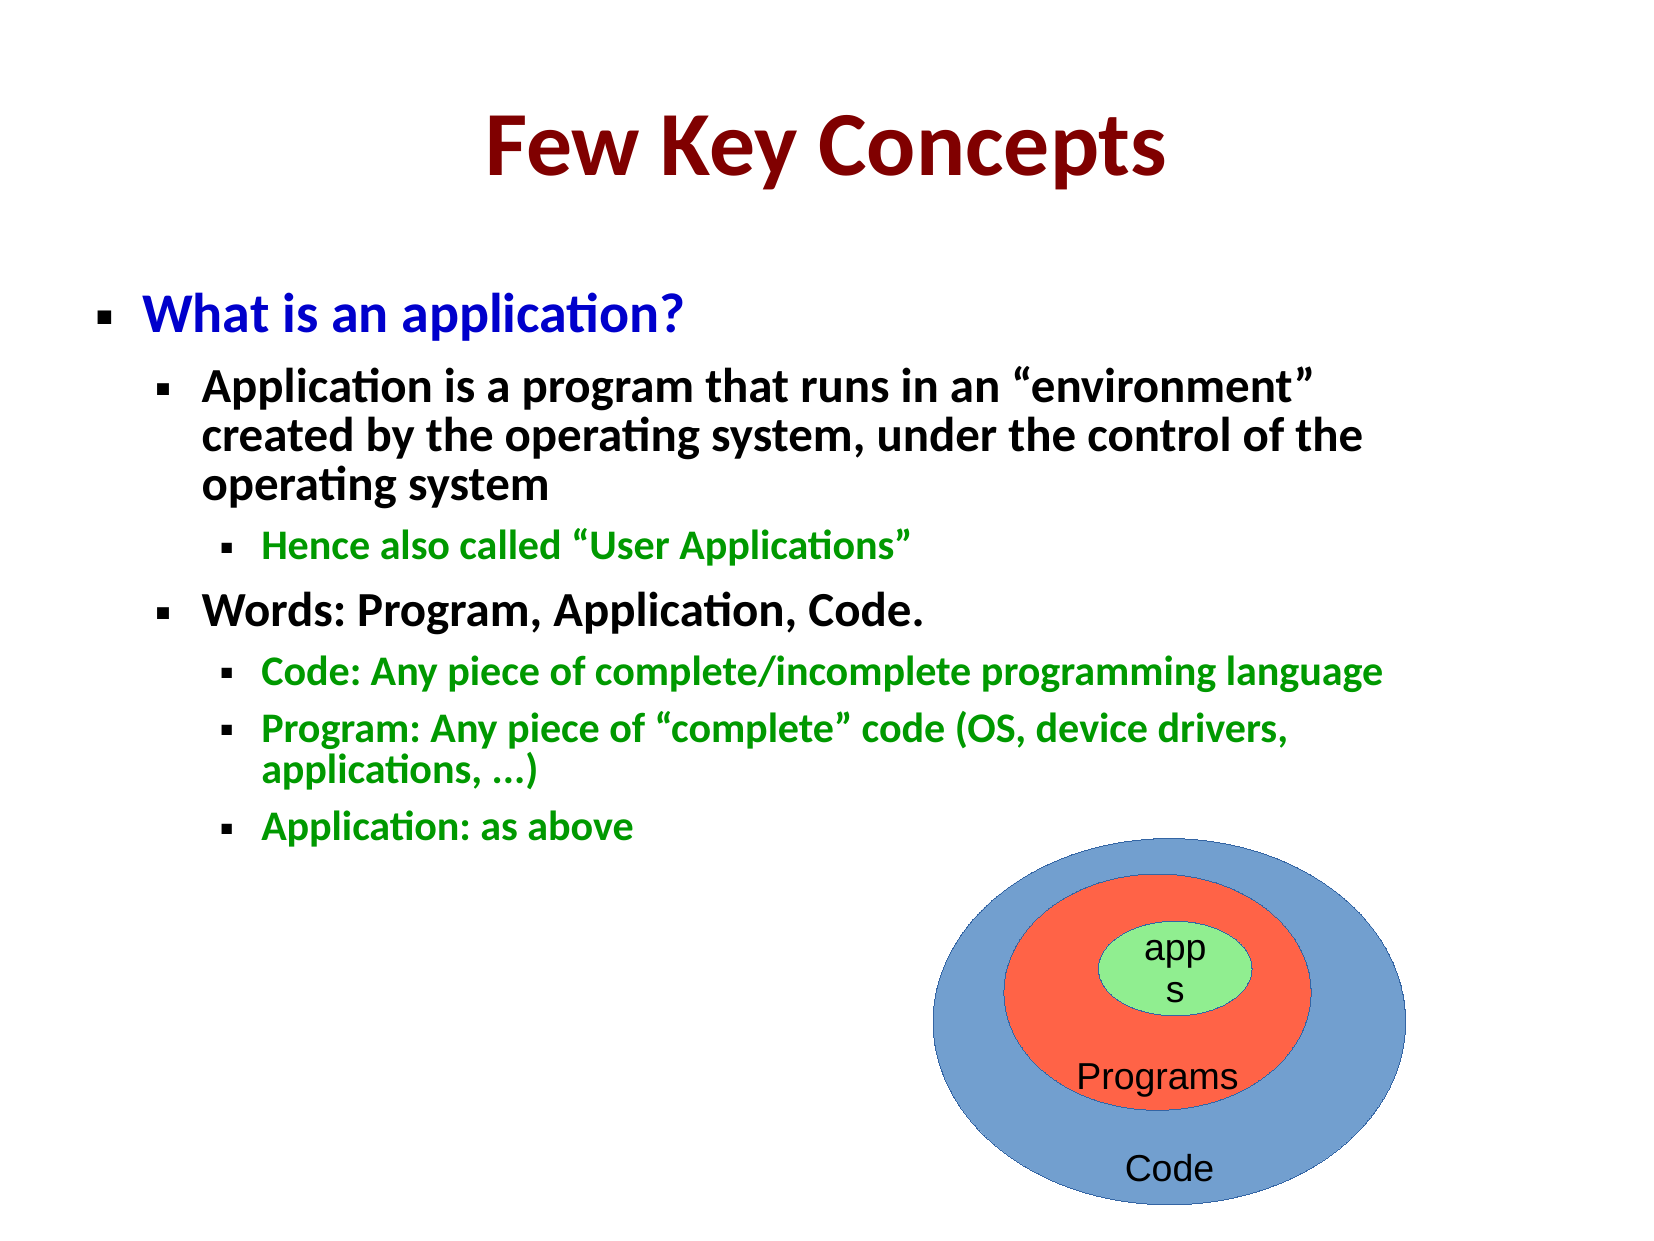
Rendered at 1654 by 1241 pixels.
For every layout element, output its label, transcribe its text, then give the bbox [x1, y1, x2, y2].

text_box Programs [1003, 874, 1312, 1111]
title Few Key Concepts [82, 49, 1571, 257]
text_box apps [1098, 921, 1253, 1016]
text_box Code [933, 838, 1406, 1205]
list What is an application? Application is a program that runs in an “environment” created by the operating system, under the control of the operating system Hence also called “User Applications” Words: Program, Application, Code. Code: Any piece of complete/incomplete programming language Program: Any piece of “complete” code (OS, device drivers, applications, ...) Application: as above [82, 290, 1430, 863]
